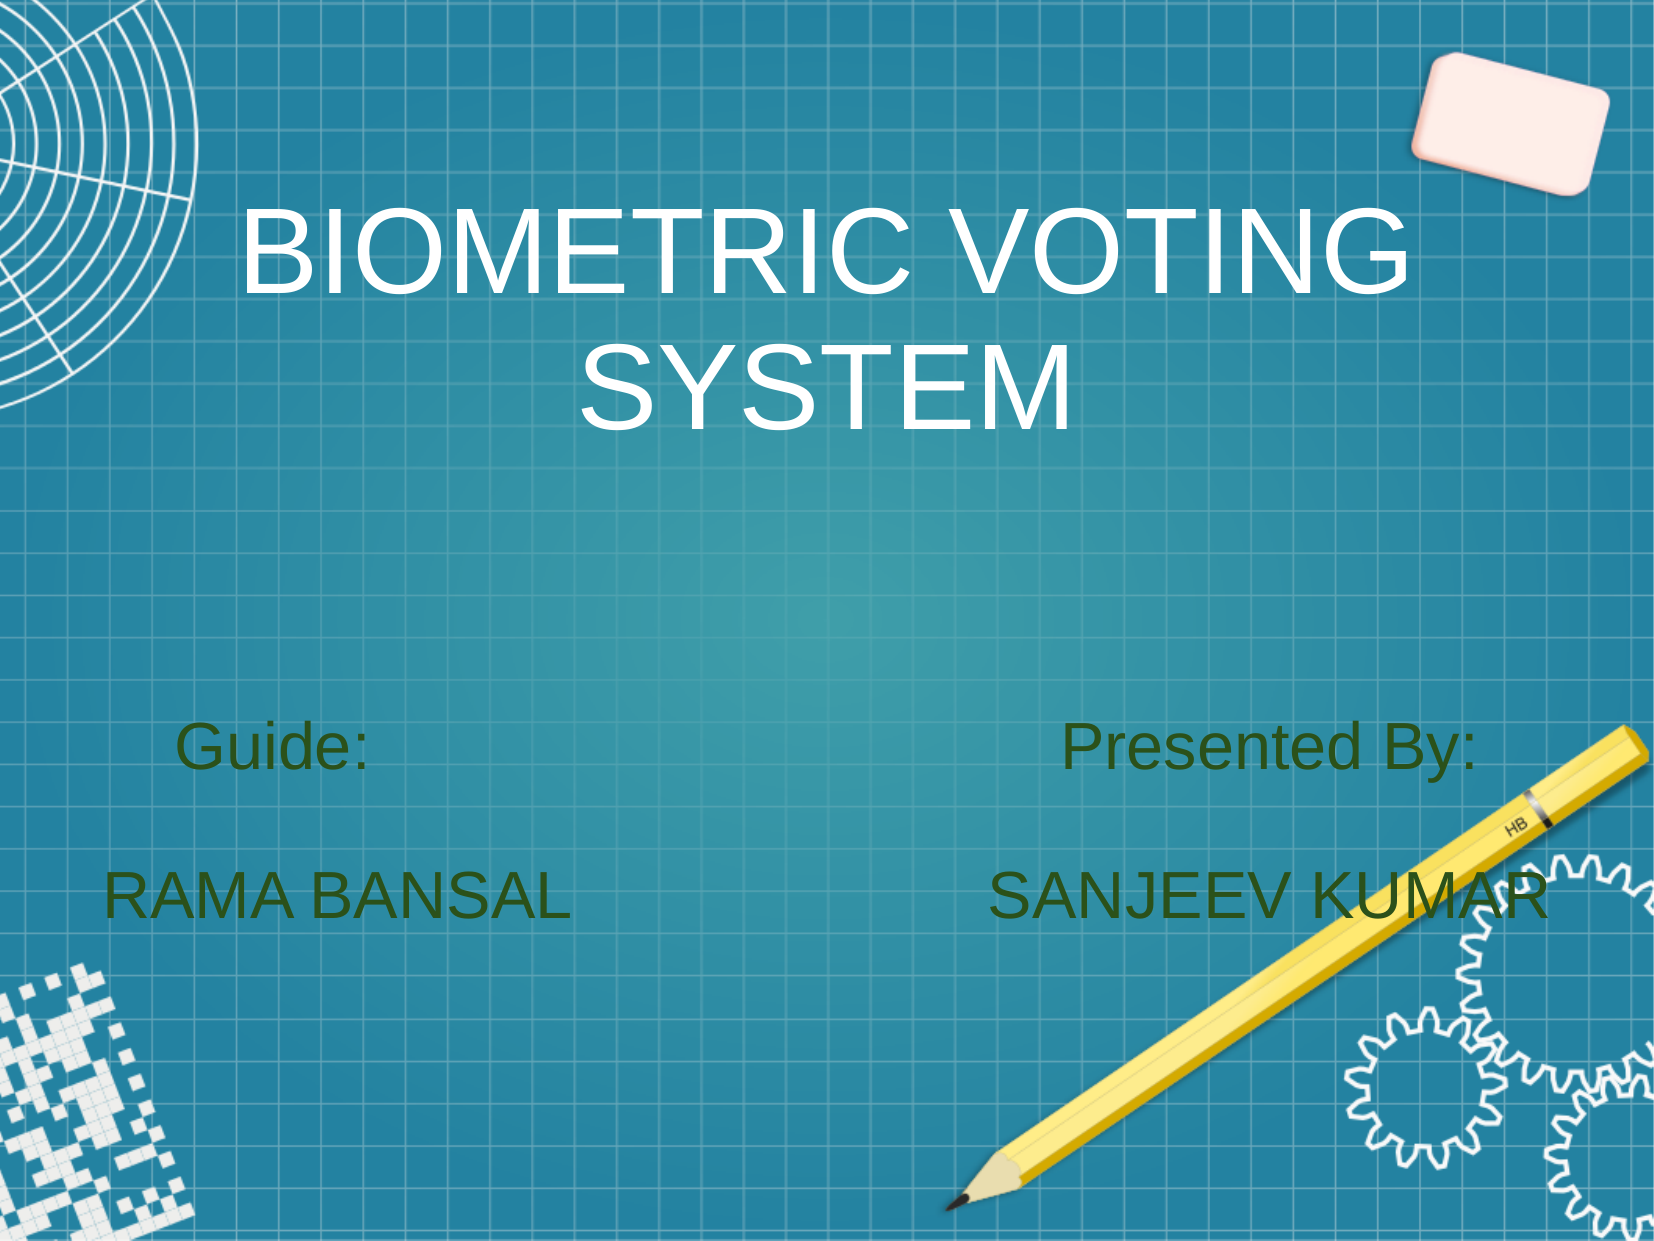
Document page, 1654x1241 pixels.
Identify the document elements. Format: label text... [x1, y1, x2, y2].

subtitle Guide: Presented By: RAMA BANSAL SANJEEV KUMAR [82, 519, 1571, 1123]
title BIOMETRIC VOTING SYSTEM [82, 177, 1571, 461]
picture [0, 0, 1654, 1241]
